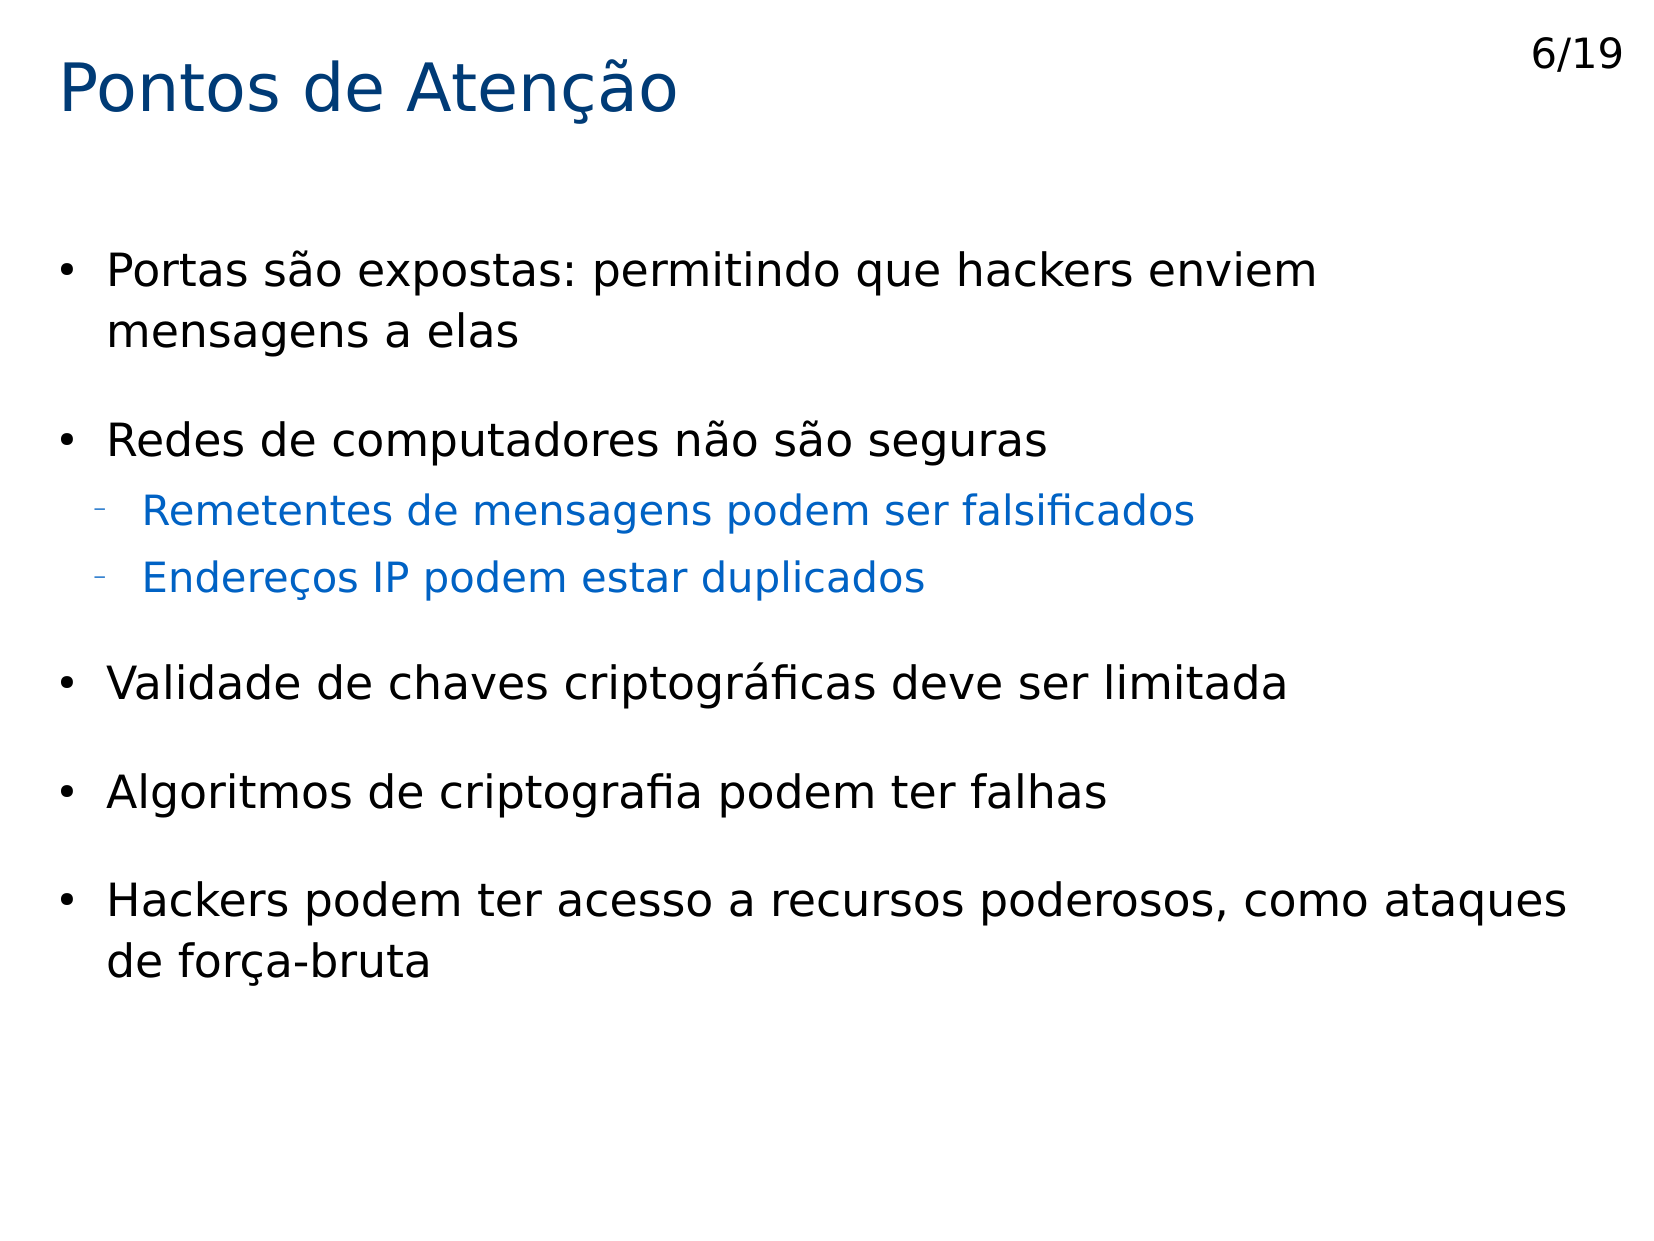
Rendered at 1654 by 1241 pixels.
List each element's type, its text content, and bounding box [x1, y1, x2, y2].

title Pontos de Atenção [59, 29, 1506, 148]
list Portas são expostas: permitindo que hackers enviem mensagens a elas Redes de computadores não são seguras Remetentes de mensagens podem ser falsificados Endereços IP podem estar duplicados Validade de chaves criptográficas deve ser limitada Algoritmos de criptografia podem ter falhas Hackers podem ter acesso a recursos poderosos, como ataques de força-bruta [59, 236, 1595, 1211]
